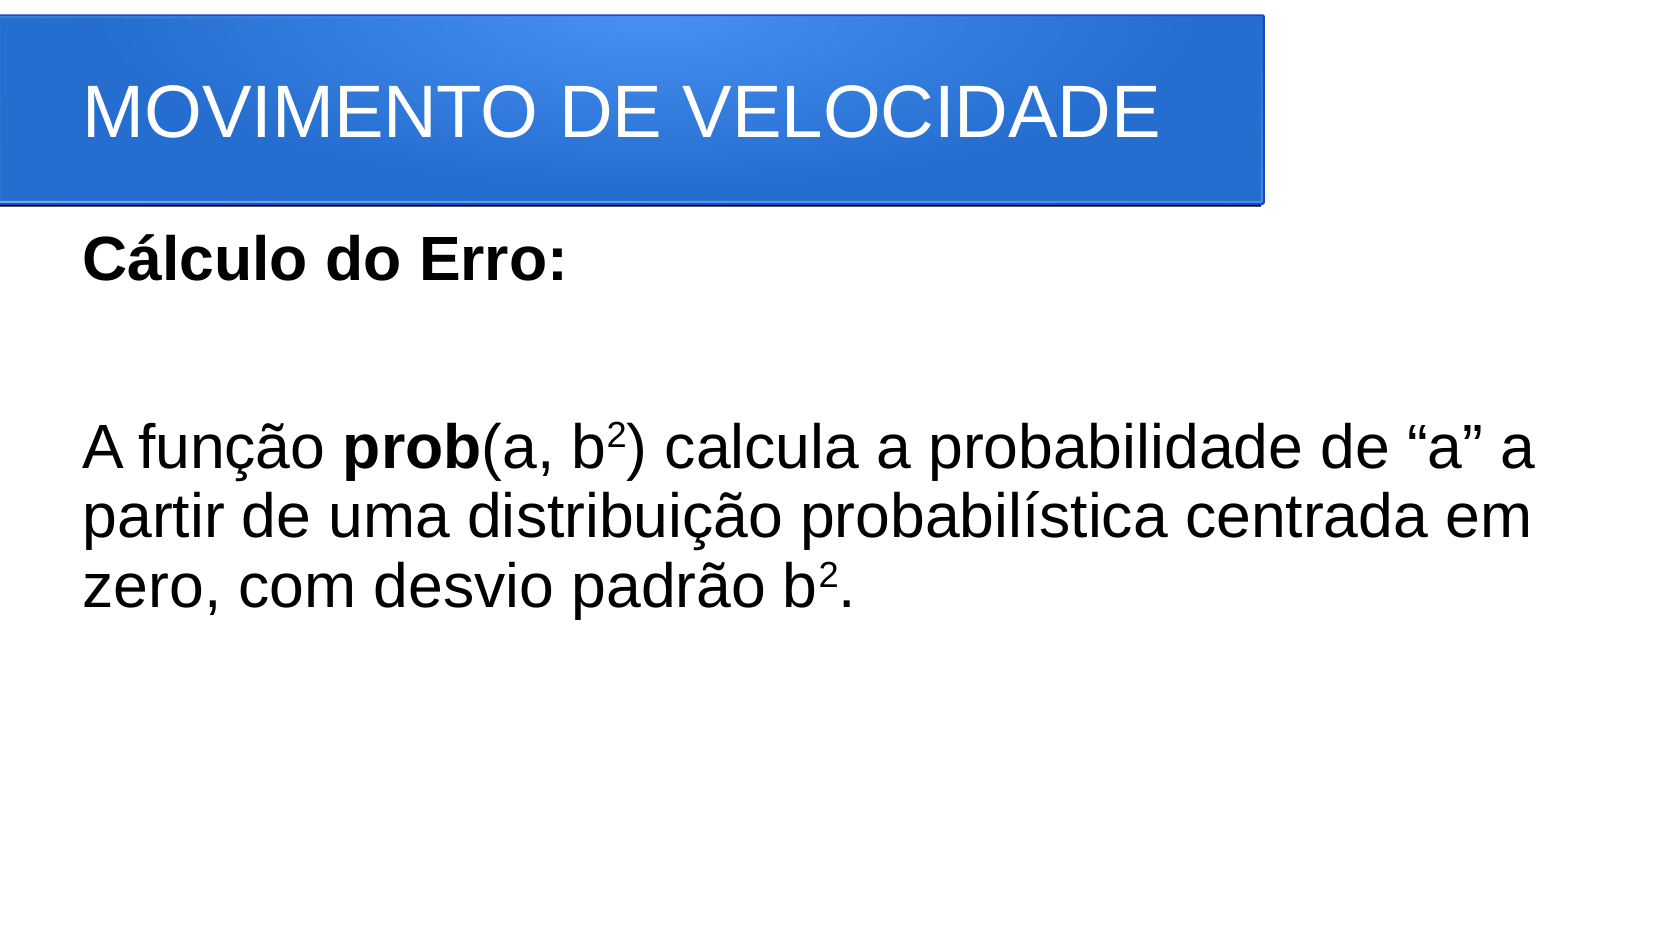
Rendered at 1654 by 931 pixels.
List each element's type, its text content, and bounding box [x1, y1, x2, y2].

title MOVIMENTO DE VELOCIDADE [82, 35, 1235, 189]
list Cálculo do Erro: A função prob(a, b2) calcula a probabilidade de “a” a partir de uma distribuição probabilística centrada em zero, com desvio padrão b2. [82, 224, 1571, 851]
